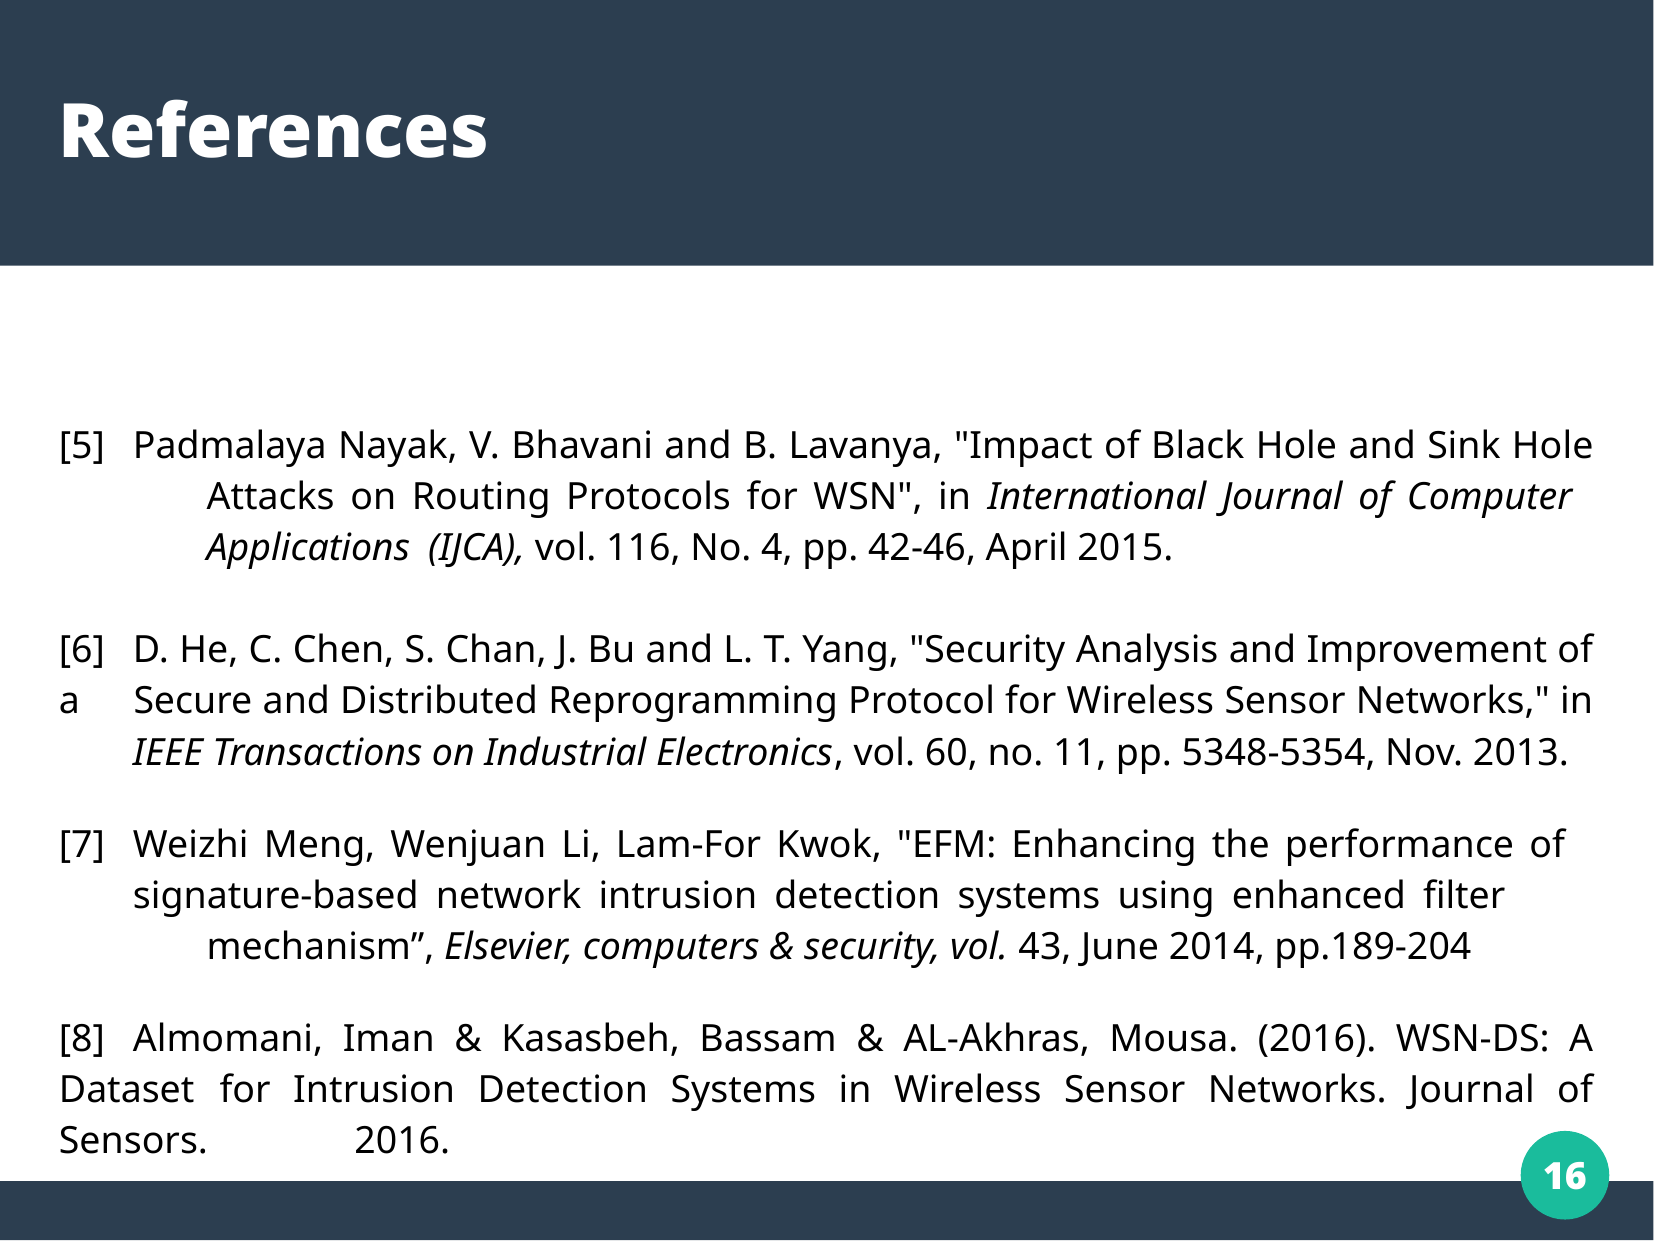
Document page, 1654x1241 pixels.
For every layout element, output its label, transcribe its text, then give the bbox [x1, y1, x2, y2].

title References [59, 49, 1595, 207]
subtitle [5] Padmalaya Nayak, V. Bhavani and B. Lavanya, "Impact of Black Hole and Sink Hole Attacks on Routing Protocols for WSN", in International Journal of Computer Applications (IJCA), vol. 116, No. 4, pp. 42-46, April 2015. [6] D. He, C. Chen, S. Chan, J. Bu and L. T. Yang, "Security Analysis and Improvement of a Secure and Distributed Reprogramming Protocol for Wireless Sensor Networks," in IEEE Transactions on Industrial Electronics, vol. 60, no. 11, pp. 5348-5354, Nov. 2013. [7] Weizhi Meng, Wenjuan Li, Lam-For Kwok, "EFM: Enhancing the performance of signature-based network intrusion detection systems using enhanced filter mechanism”, Elsevier, computers & security, vol. 43, June 2014, pp.189-204 [8] Almomani, Iman & Kasasbeh, Bassam & AL-Akhras, Mousa. (2016). WSN-DS: A Dataset for Intrusion Detection Systems in Wireless Sensor Networks. Journal of Sensors. 2016. [59, 265, 1595, 1093]
